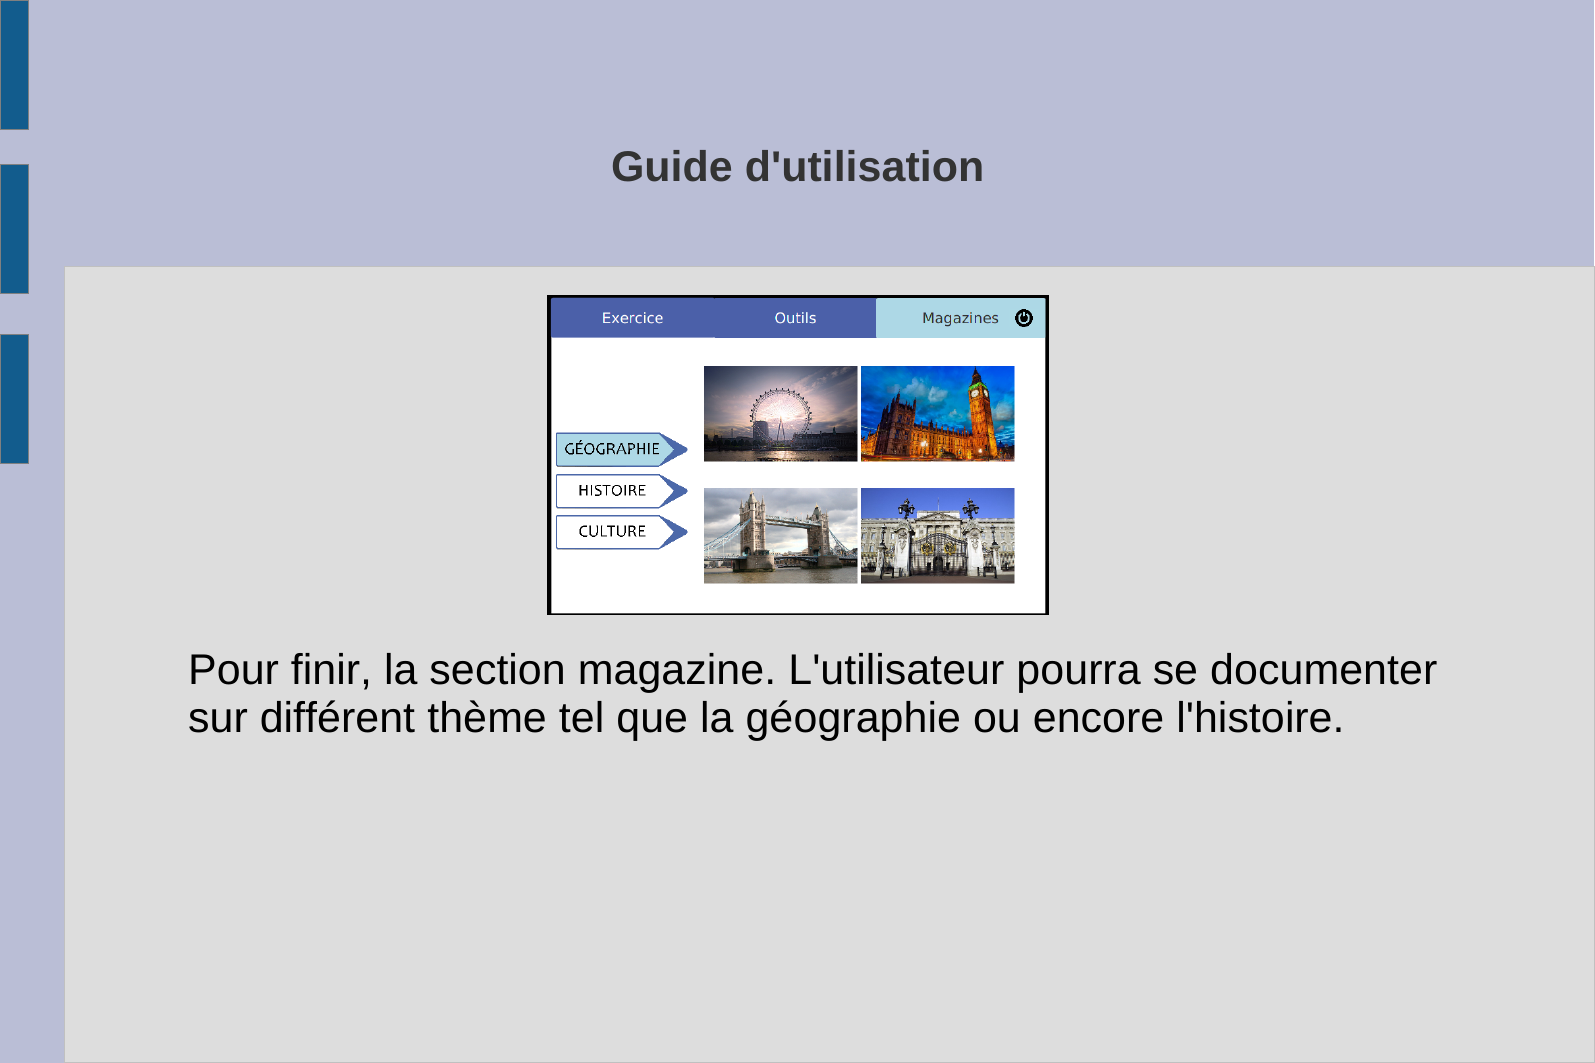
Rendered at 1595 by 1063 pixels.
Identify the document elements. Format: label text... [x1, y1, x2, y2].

title Guide d'utilisation [117, 78, 1479, 256]
picture [547, 295, 1049, 615]
list Pour finir, la section magazine. L'utilisateur pourra se documenter sur différent thème tel que la géographie ou encore l'histoire. [117, 645, 1479, 965]
